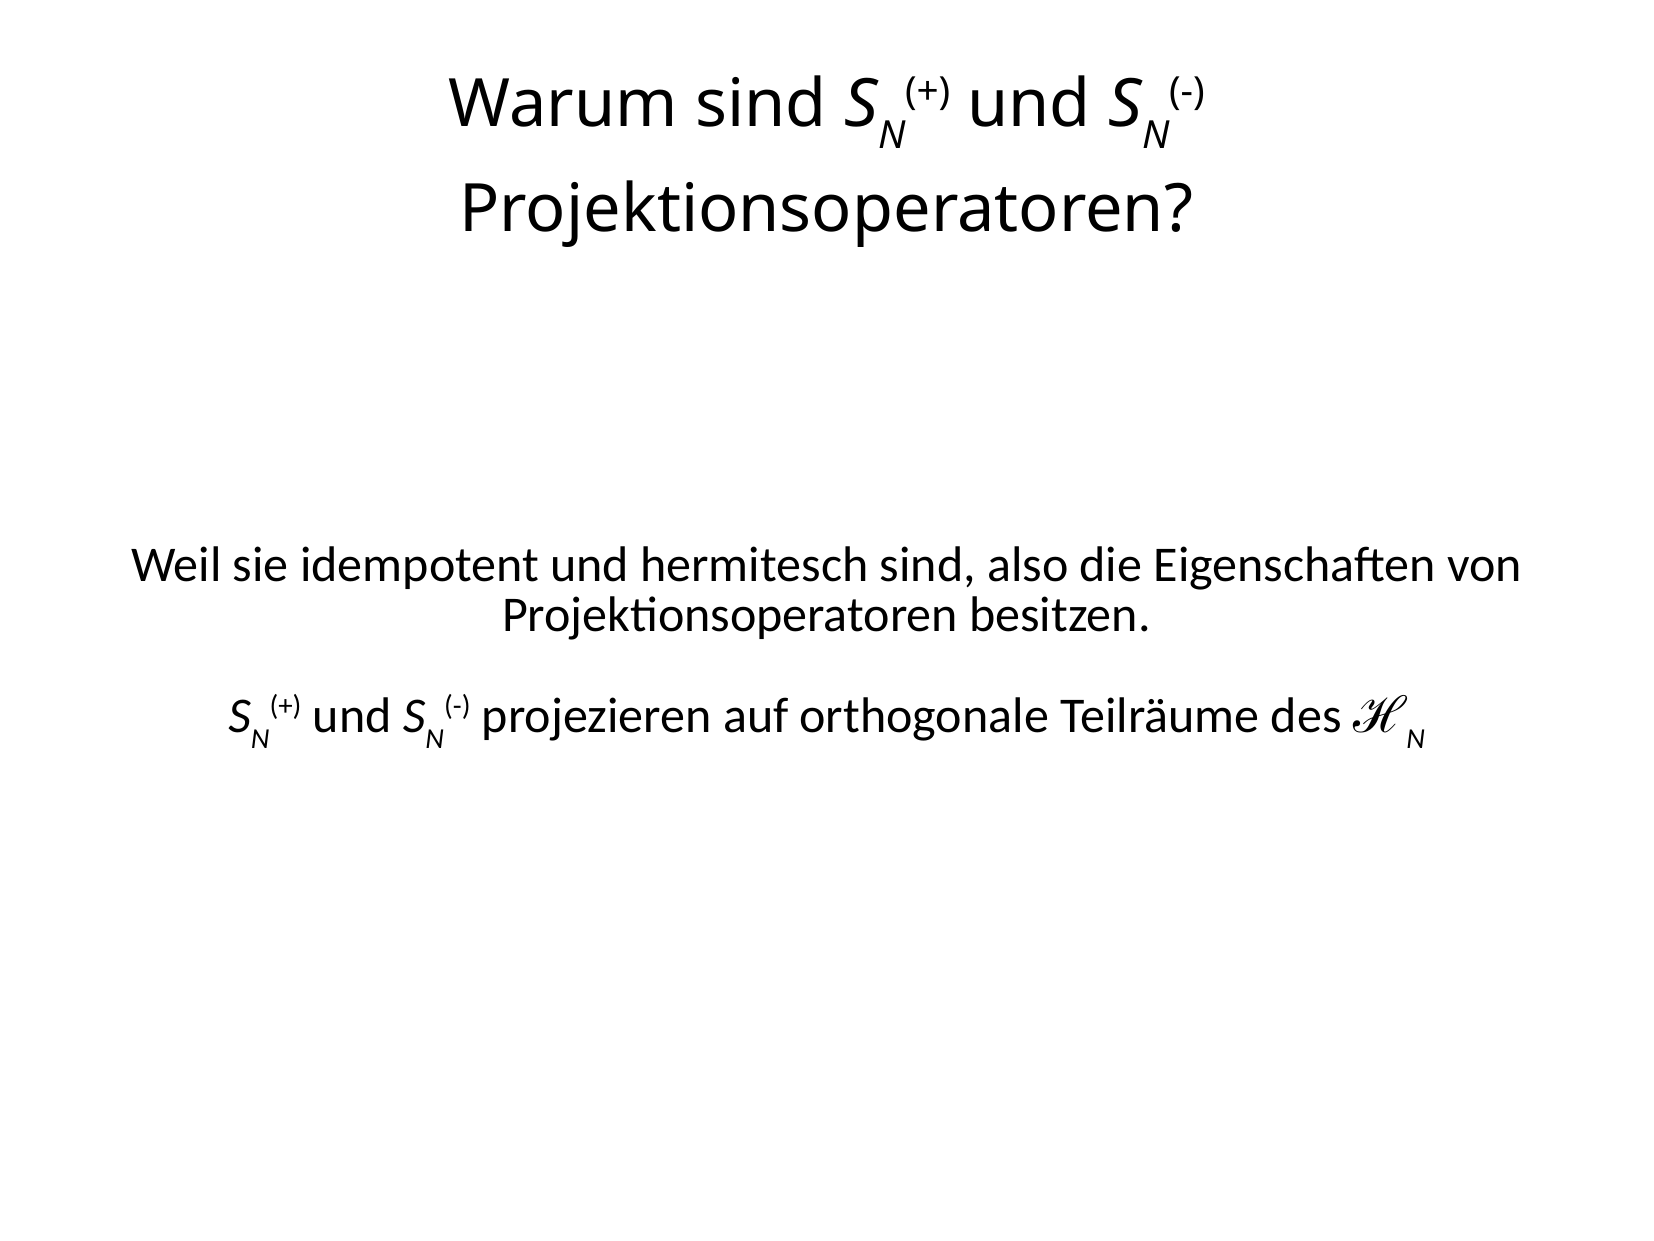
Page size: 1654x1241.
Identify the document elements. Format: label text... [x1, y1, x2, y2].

subtitle Weil sie idempotent und hermitesch sind, also die Eigenschaften von Projektionsoperatoren besitzen. SN(+) und SN(-) projezieren auf orthogonale Teilräume des ℋN [82, 290, 1571, 1010]
title Warum sind SN(+) und SN(-) Projektionsoperatoren? [82, 49, 1571, 257]
